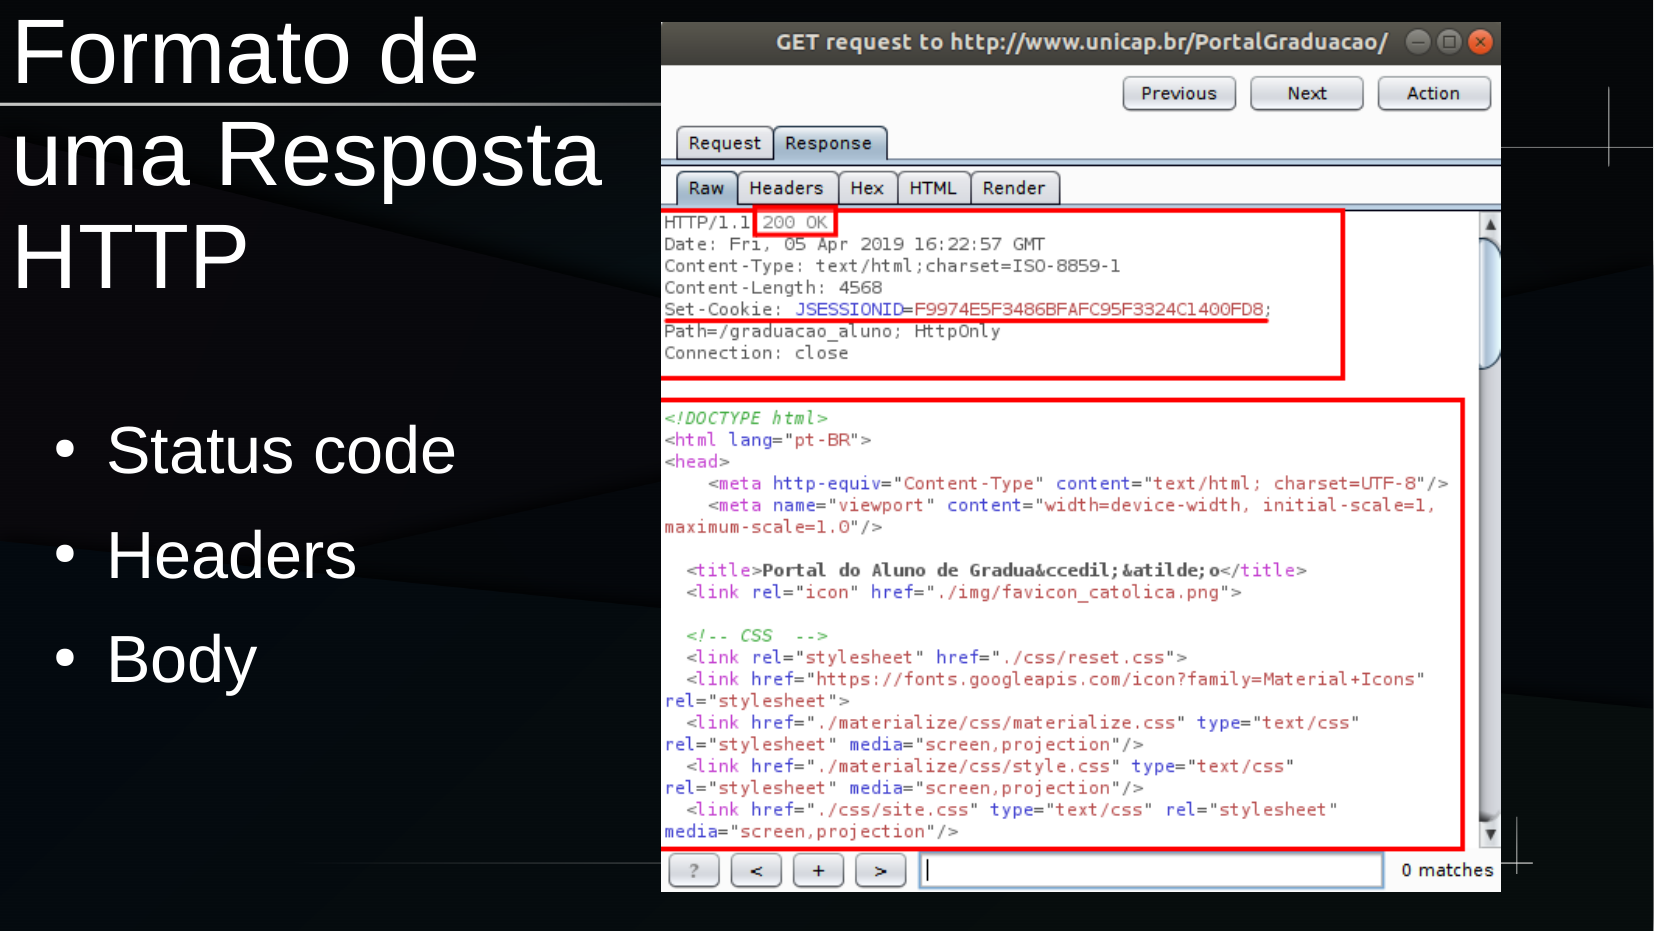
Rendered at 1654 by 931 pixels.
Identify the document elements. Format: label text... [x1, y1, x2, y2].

list Status code Headers Body [35, 413, 1524, 931]
picture [0, 0, 1654, 931]
title Formato de uma Resposta HTTP [11, 0, 1577, 308]
